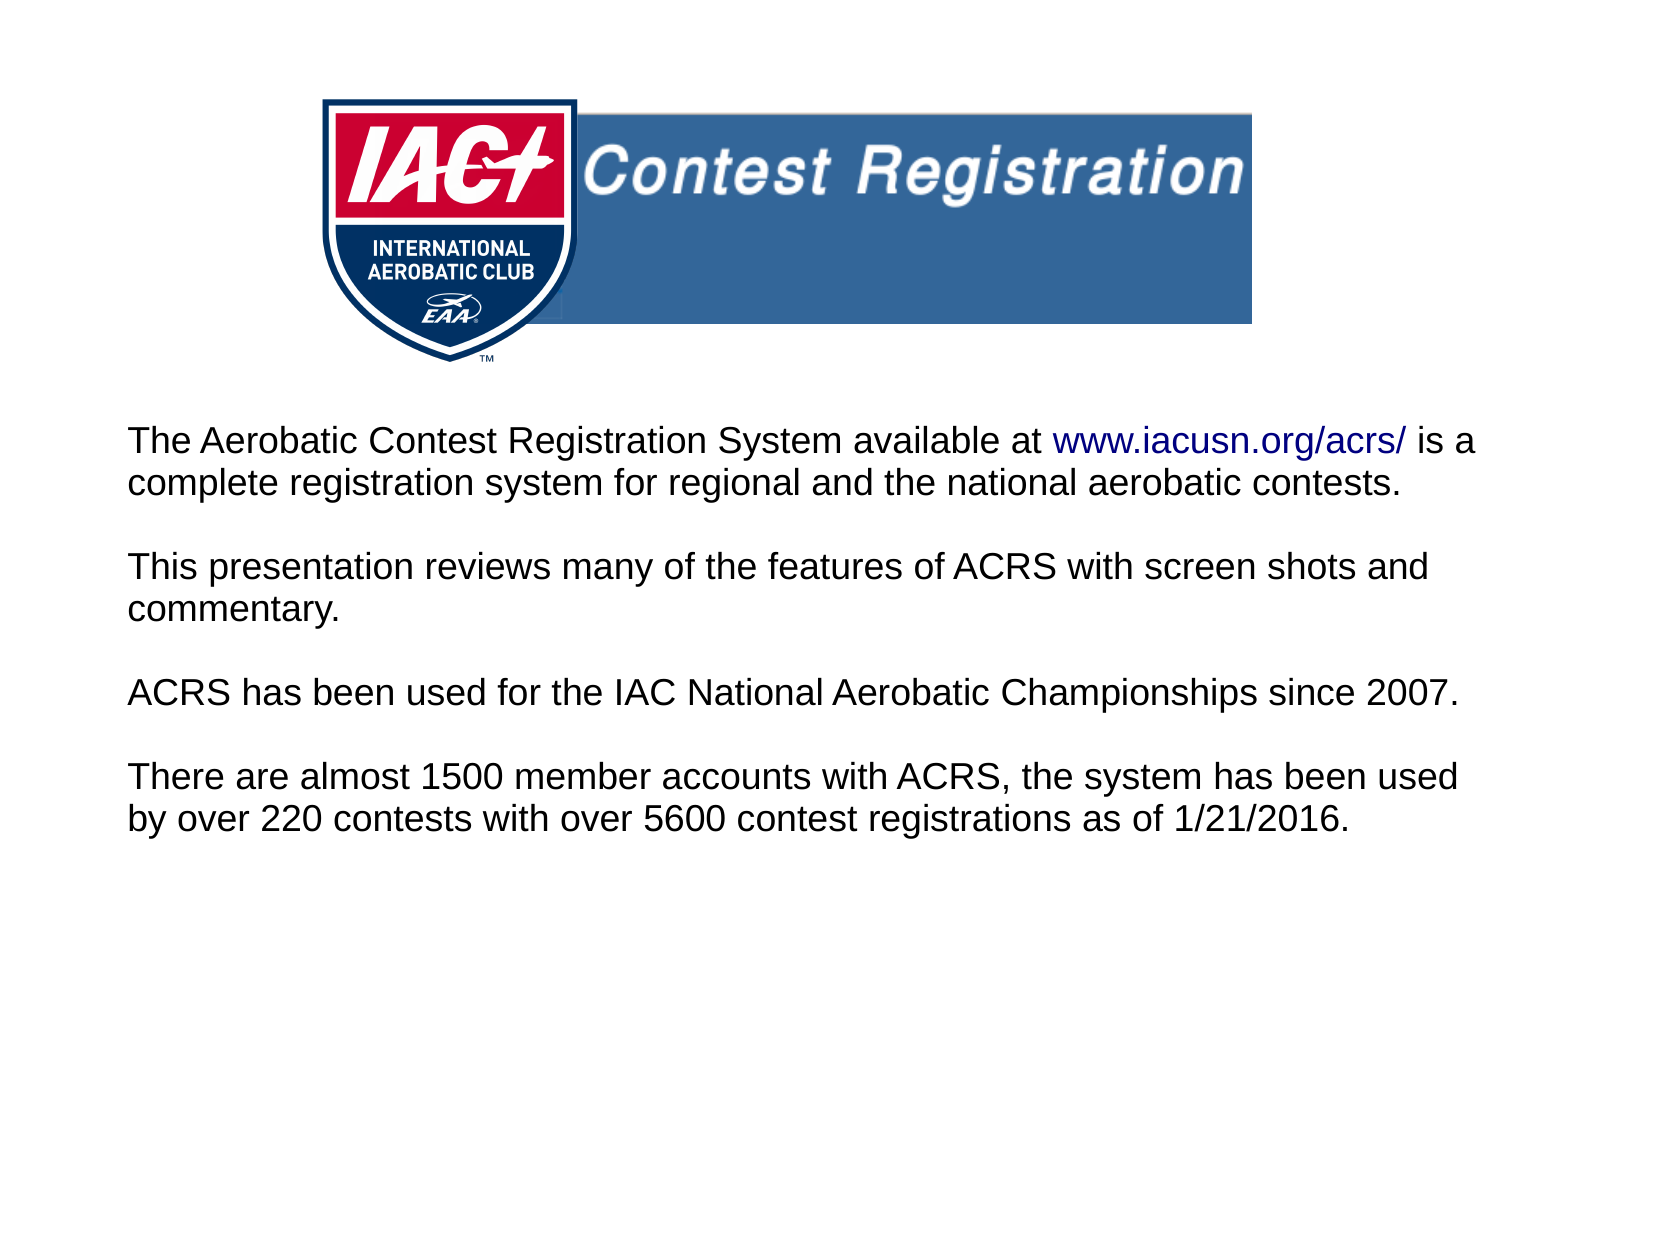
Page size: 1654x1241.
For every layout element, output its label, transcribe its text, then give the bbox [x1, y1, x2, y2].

text_box The Aerobatic Contest Registration System available at www.iacusn.org/acrs/ is a complete registration system for regional and the national aerobatic contests. This presentation reviews many of the features of ACRS with screen shots and commentary. ACRS has been used for the IAC National Aerobatic Championships since 2007. There are almost 1500 member accounts with ACRS, the system has been used by over 220 contests with over 5600 contest registrations as of 1/21/2016. [112, 412, 1504, 1051]
picture [321, 98, 1252, 364]
